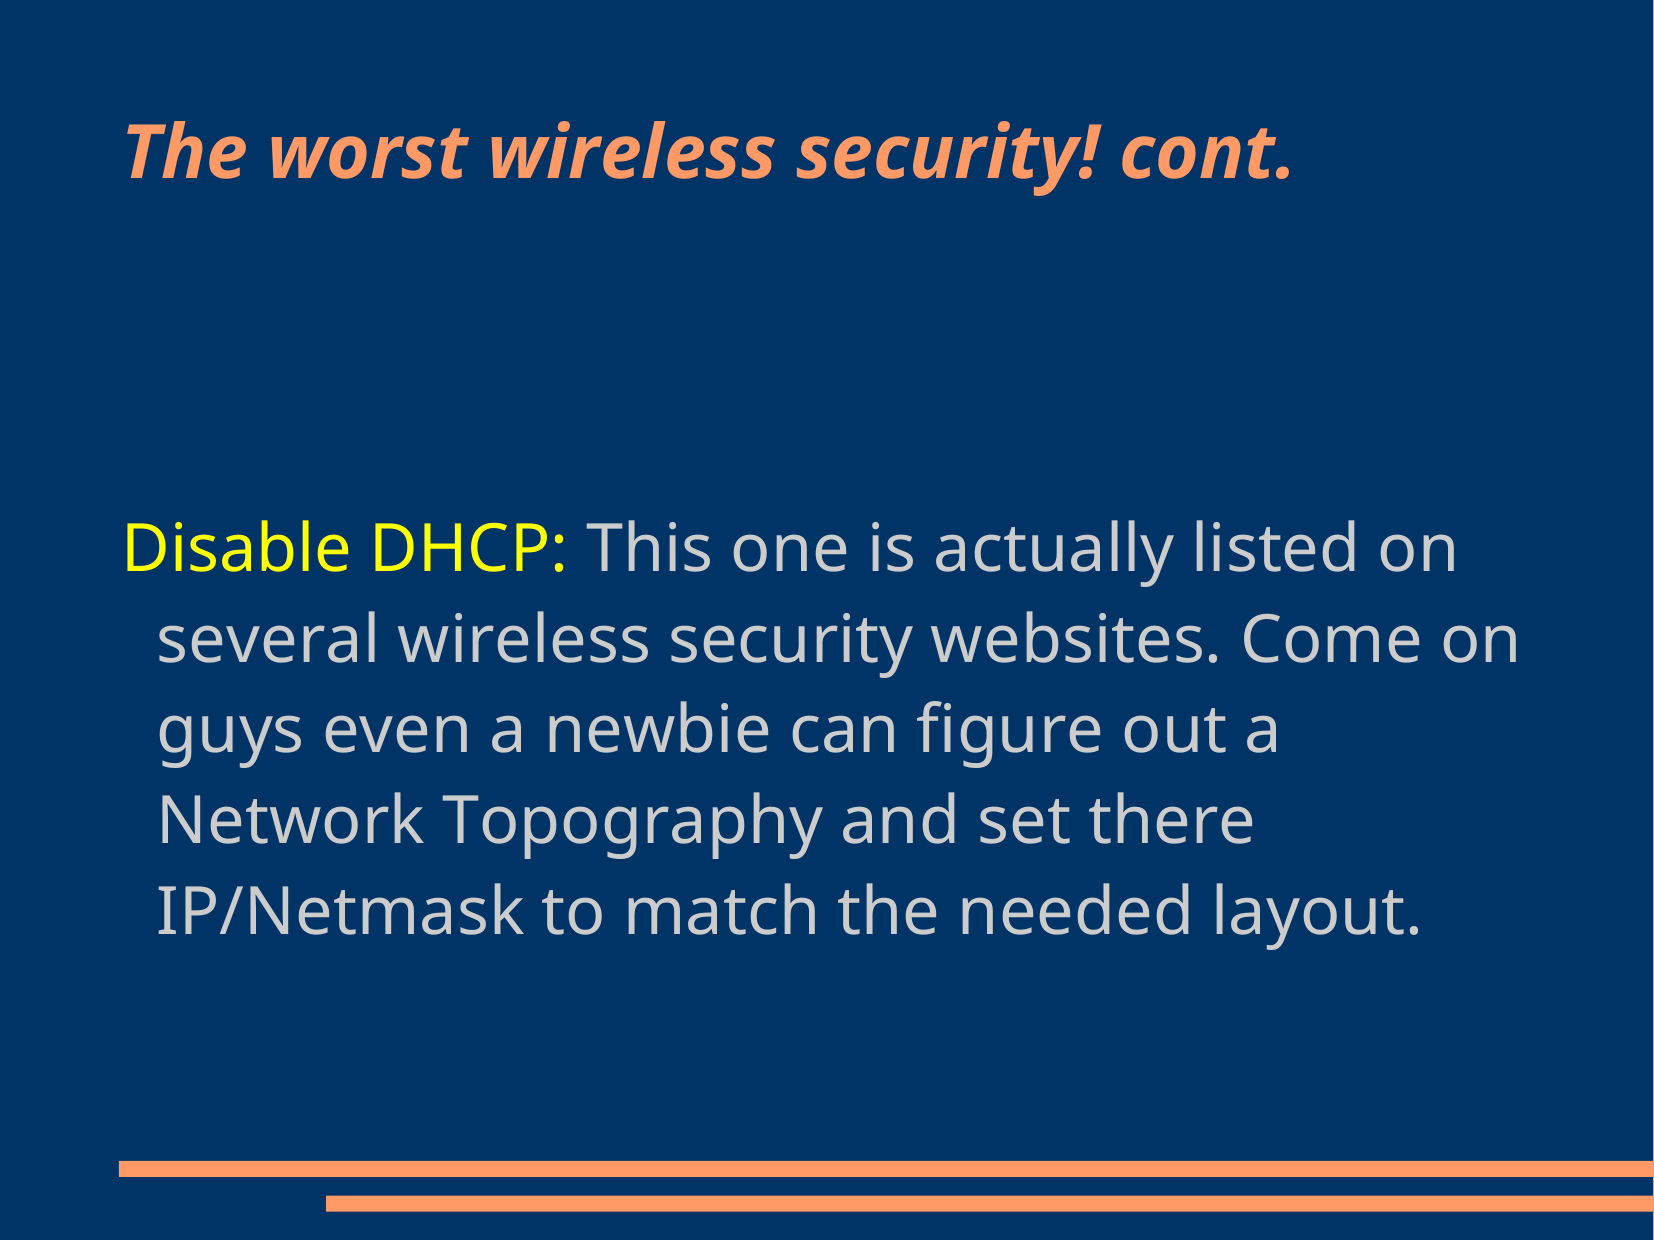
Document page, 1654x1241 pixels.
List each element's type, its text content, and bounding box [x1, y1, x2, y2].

subtitle Disable DHCP: This one is actually listed on several wireless security websites. Come on guys even a newbie can figure out a Network Topography and set there IP/Netmask to match the needed layout. [121, 322, 1561, 1133]
title The worst wireless security! cont. [121, 46, 1534, 254]
